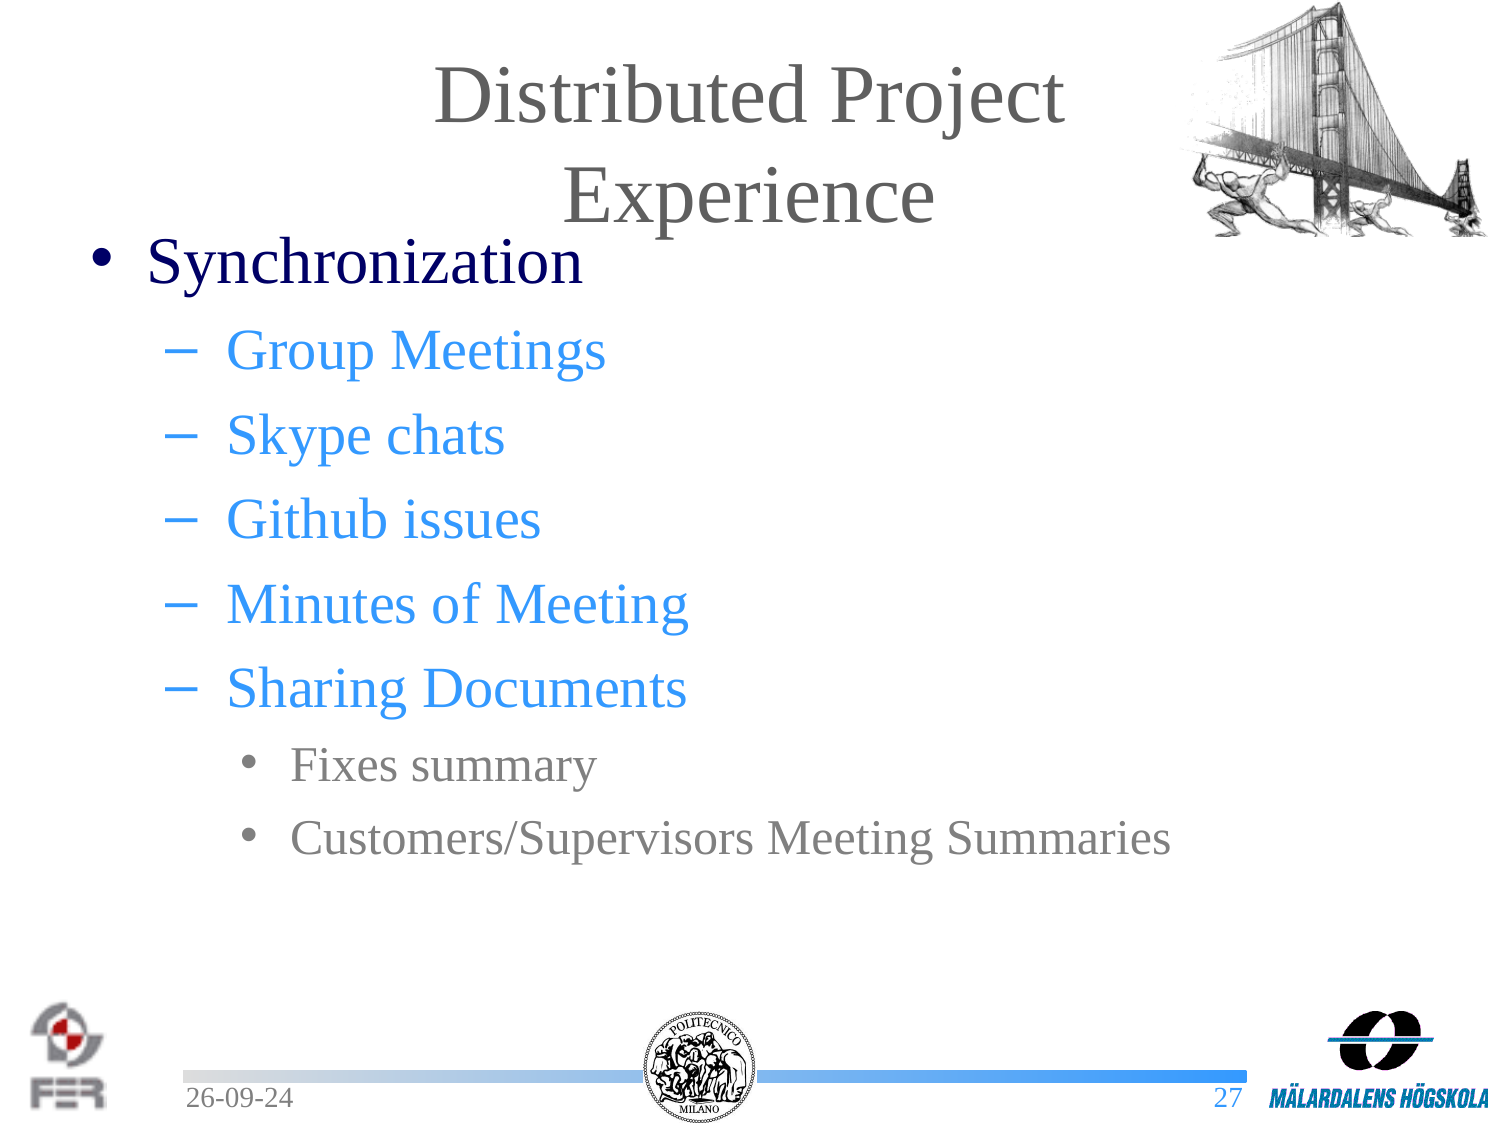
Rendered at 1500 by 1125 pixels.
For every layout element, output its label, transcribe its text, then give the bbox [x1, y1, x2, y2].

picture [29, 987, 107, 1125]
text_box <numero> [1186, 1070, 1258, 1114]
picture [1269, 1011, 1488, 1108]
picture [1454, 1091, 1459, 1108]
picture [1435, 1096, 1441, 1104]
picture [1368, 1093, 1374, 1104]
list Synchronization Group Meetings Skype chats Github issues Minutes of Meeting Sharing Documents Fixes summary Customers/Supervisors Meeting Summaries [75, 209, 1426, 952]
picture [1175, 0, 1488, 237]
title Distributed Project Experience [75, 31, 1175, 209]
text_box 14-01-09 [171, 1070, 396, 1114]
picture [643, 1011, 757, 1123]
